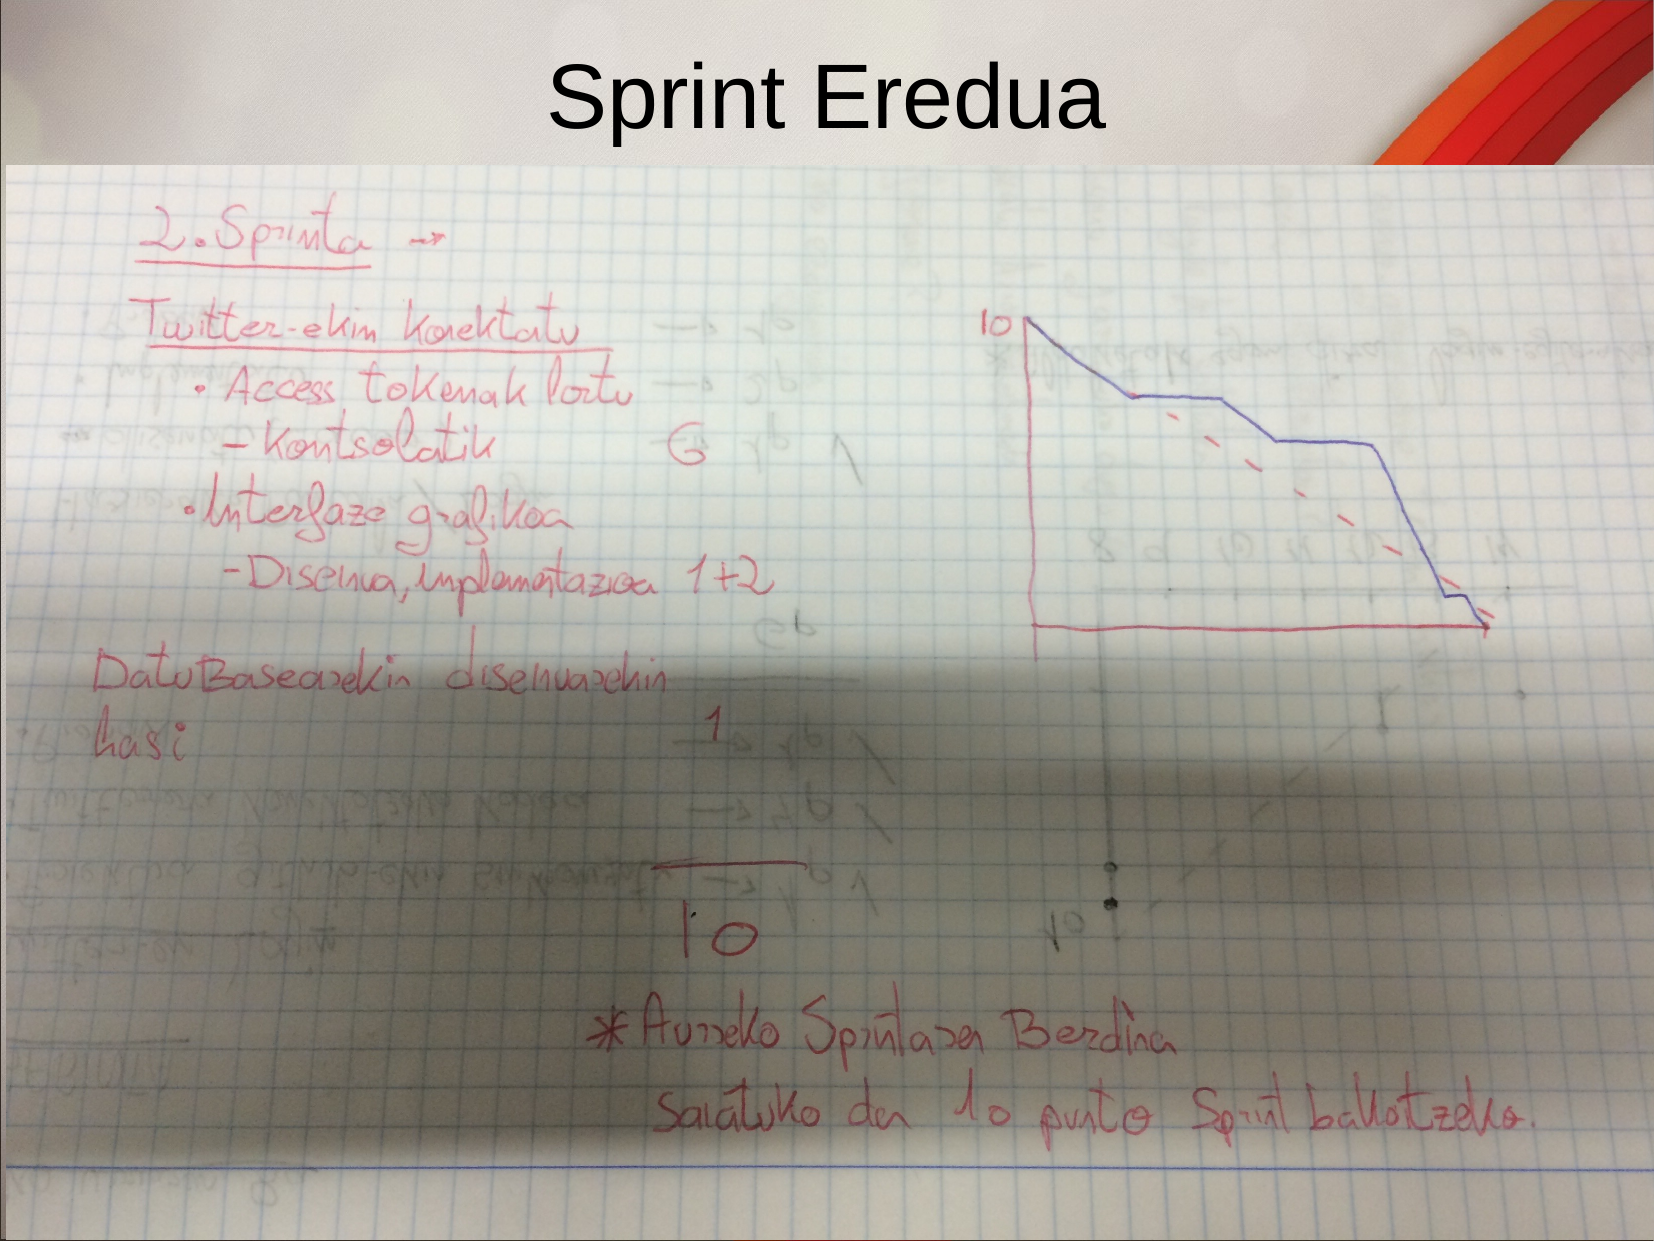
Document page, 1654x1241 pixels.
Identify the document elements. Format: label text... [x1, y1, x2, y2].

title Sprint Eredua [82, 0, 1571, 165]
picture [0, 0, 1654, 1241]
